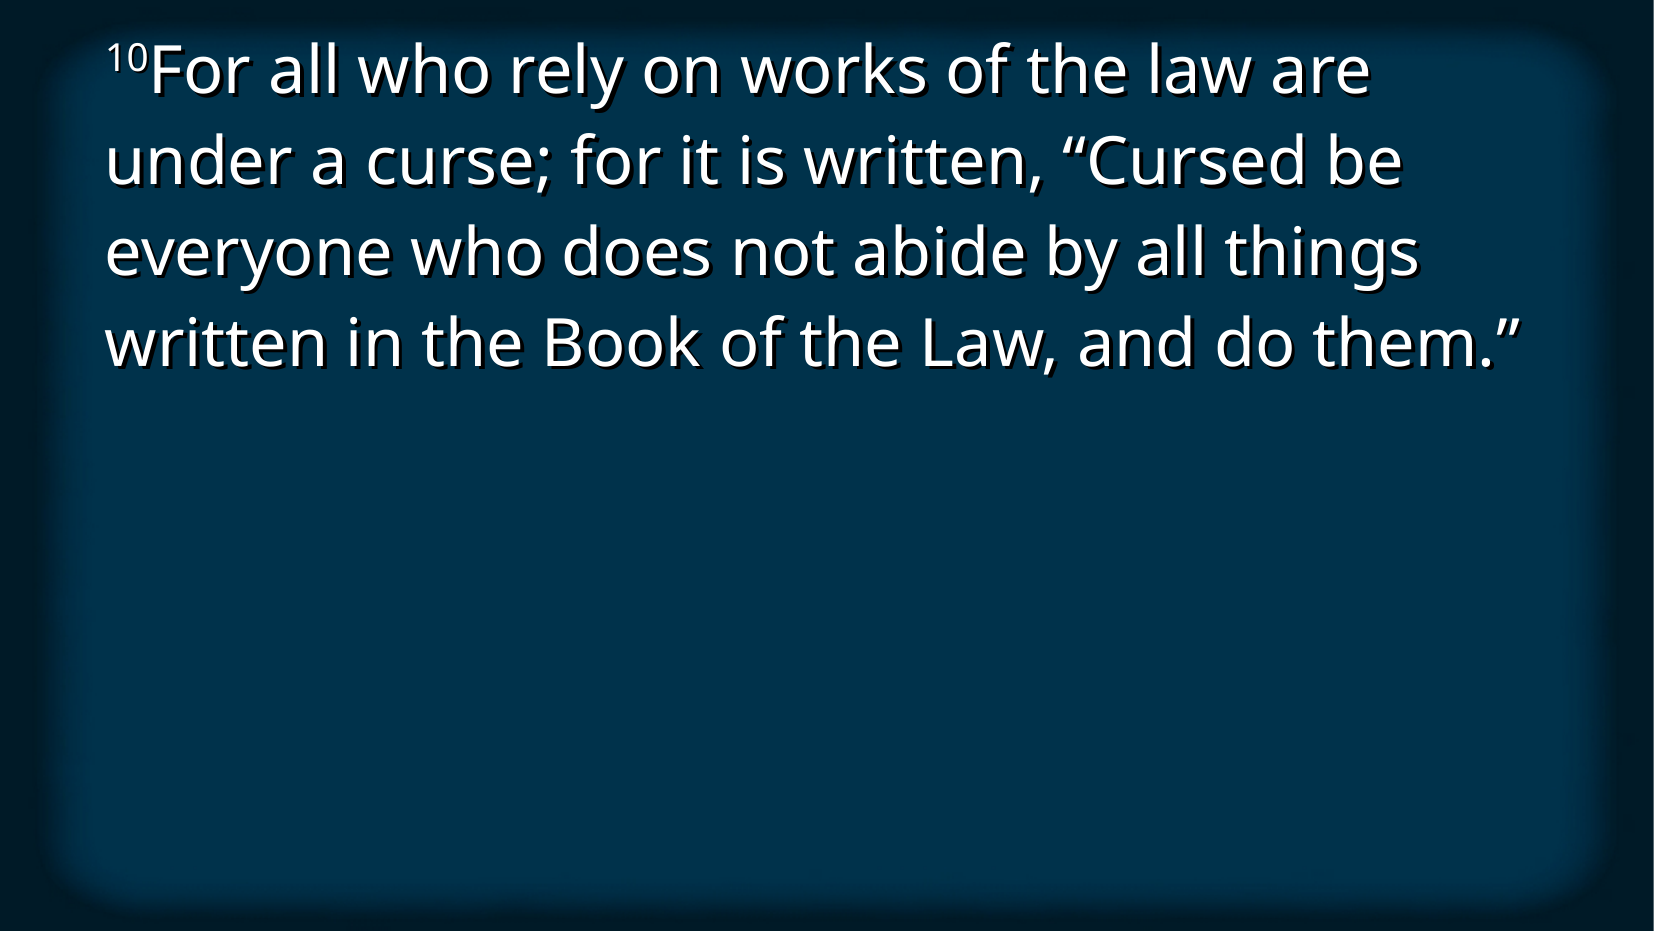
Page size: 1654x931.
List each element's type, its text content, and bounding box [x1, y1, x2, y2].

picture [0, 0, 1654, 931]
text_box 10For all who rely on works of the law are under a curse; for it is written, “Cursed be everyone who does not abide by all things written in the Book of the Law, and do them.” [90, 15, 1576, 385]
